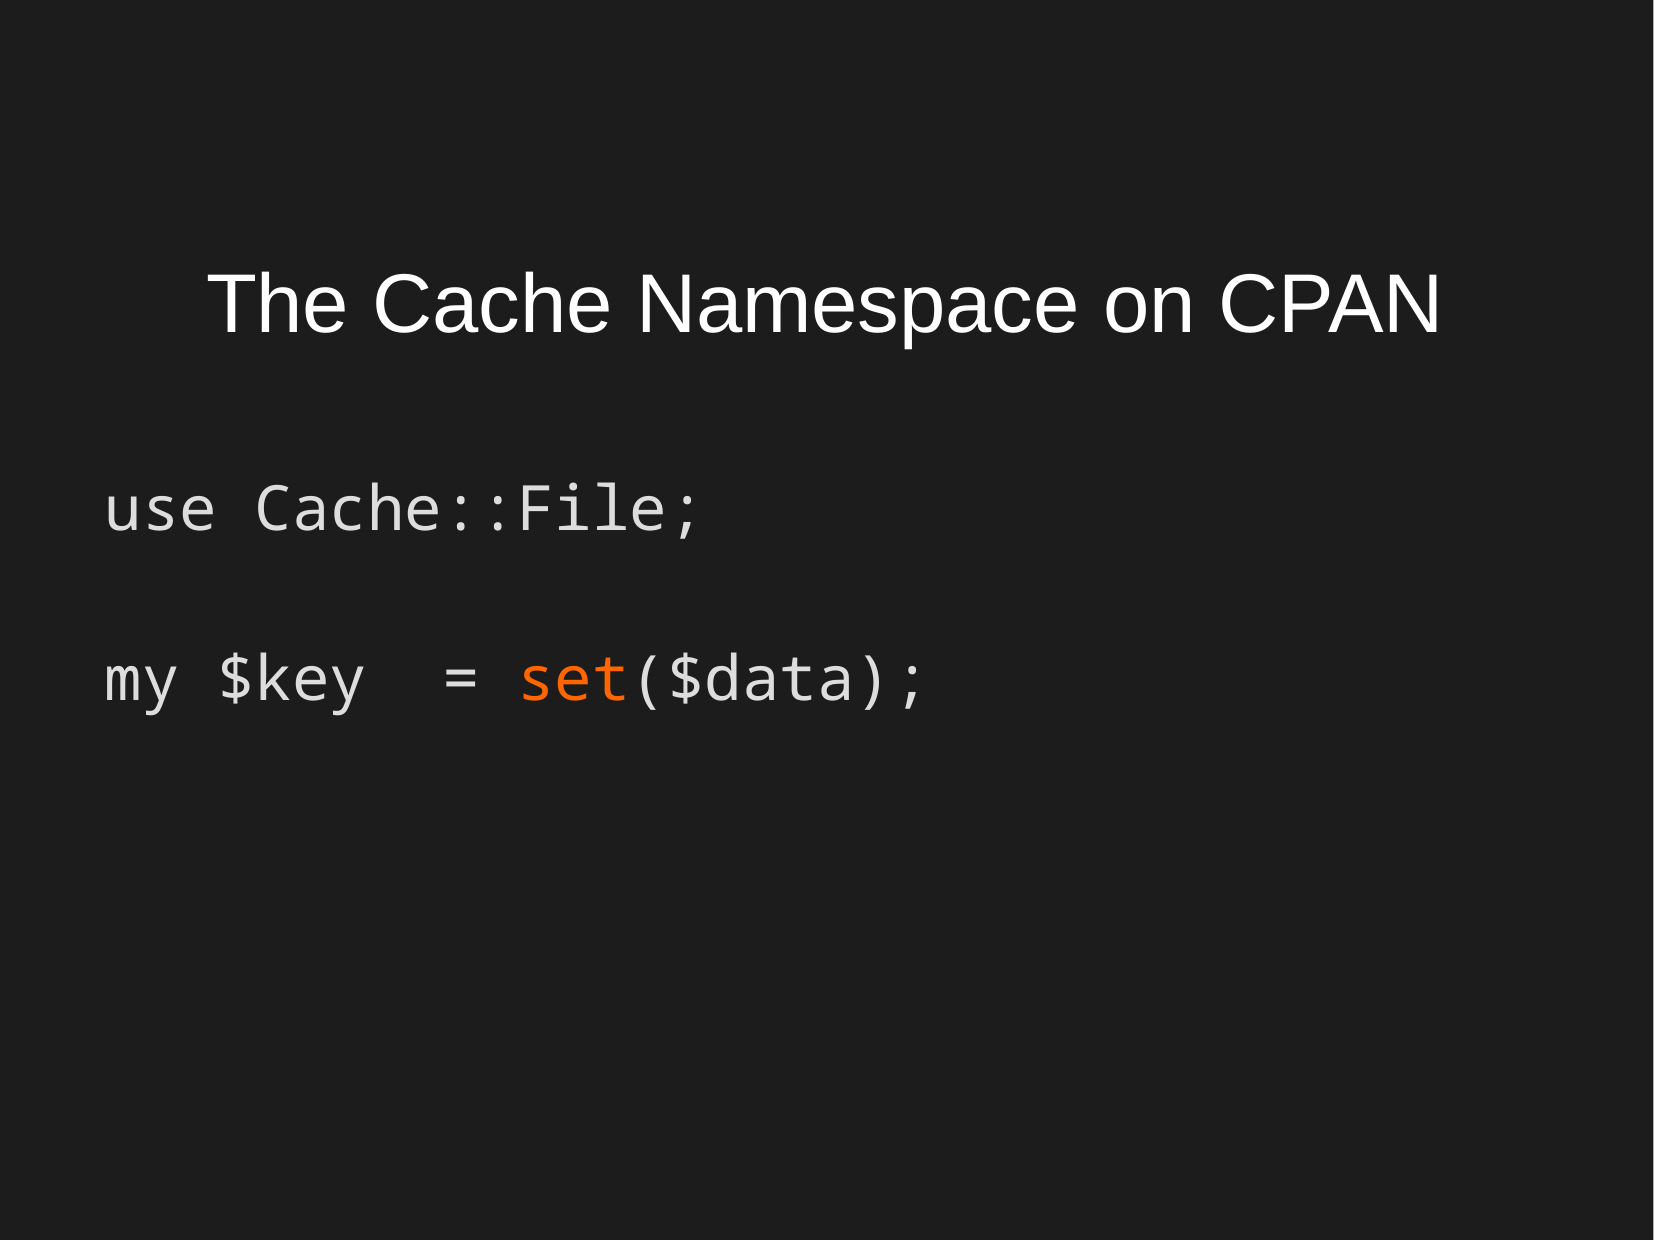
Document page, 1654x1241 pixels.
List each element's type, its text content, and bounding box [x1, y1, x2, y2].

text_box The Cache Namespace on CPAN use Cache::File; my $key = set($data); [90, 250, 1561, 1053]
